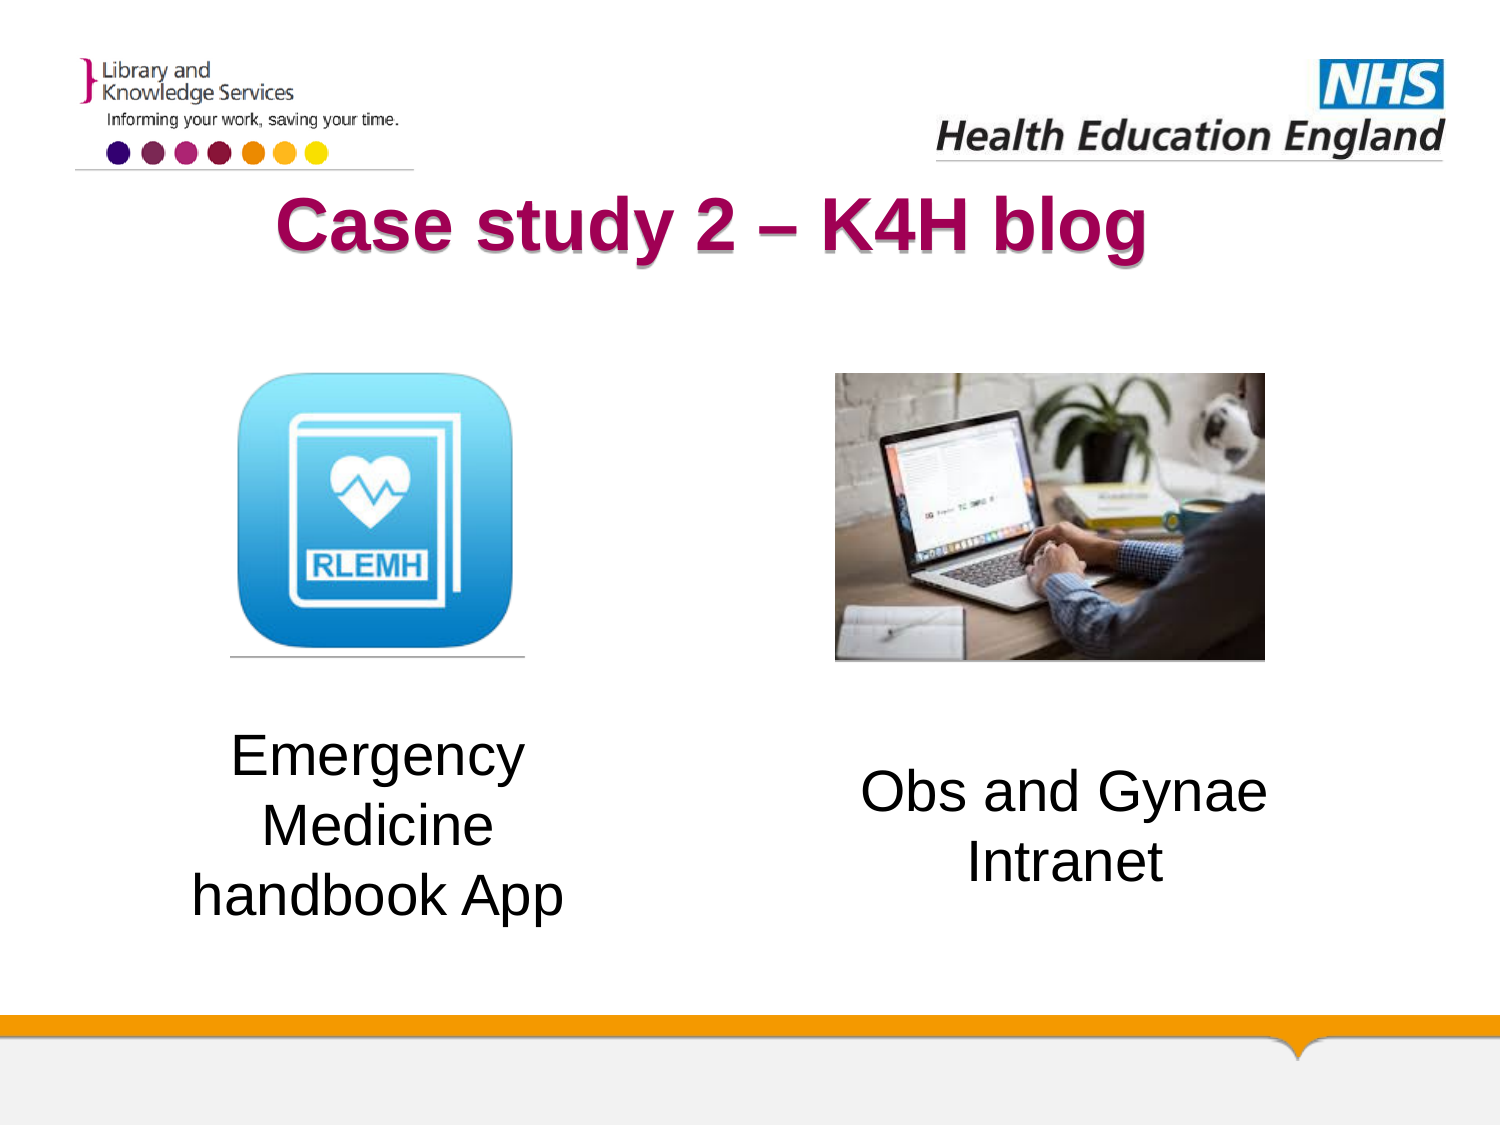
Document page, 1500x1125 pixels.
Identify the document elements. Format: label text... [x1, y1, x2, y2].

picture [835, 373, 1265, 660]
picture [75, 54, 416, 169]
title Case study 2 – K4H blog [75, 168, 1500, 280]
text_box Emergency Medicine handbook App [110, 709, 647, 938]
text_box Obs and Gynae Intranet [794, 745, 1337, 902]
picture [230, 359, 527, 656]
